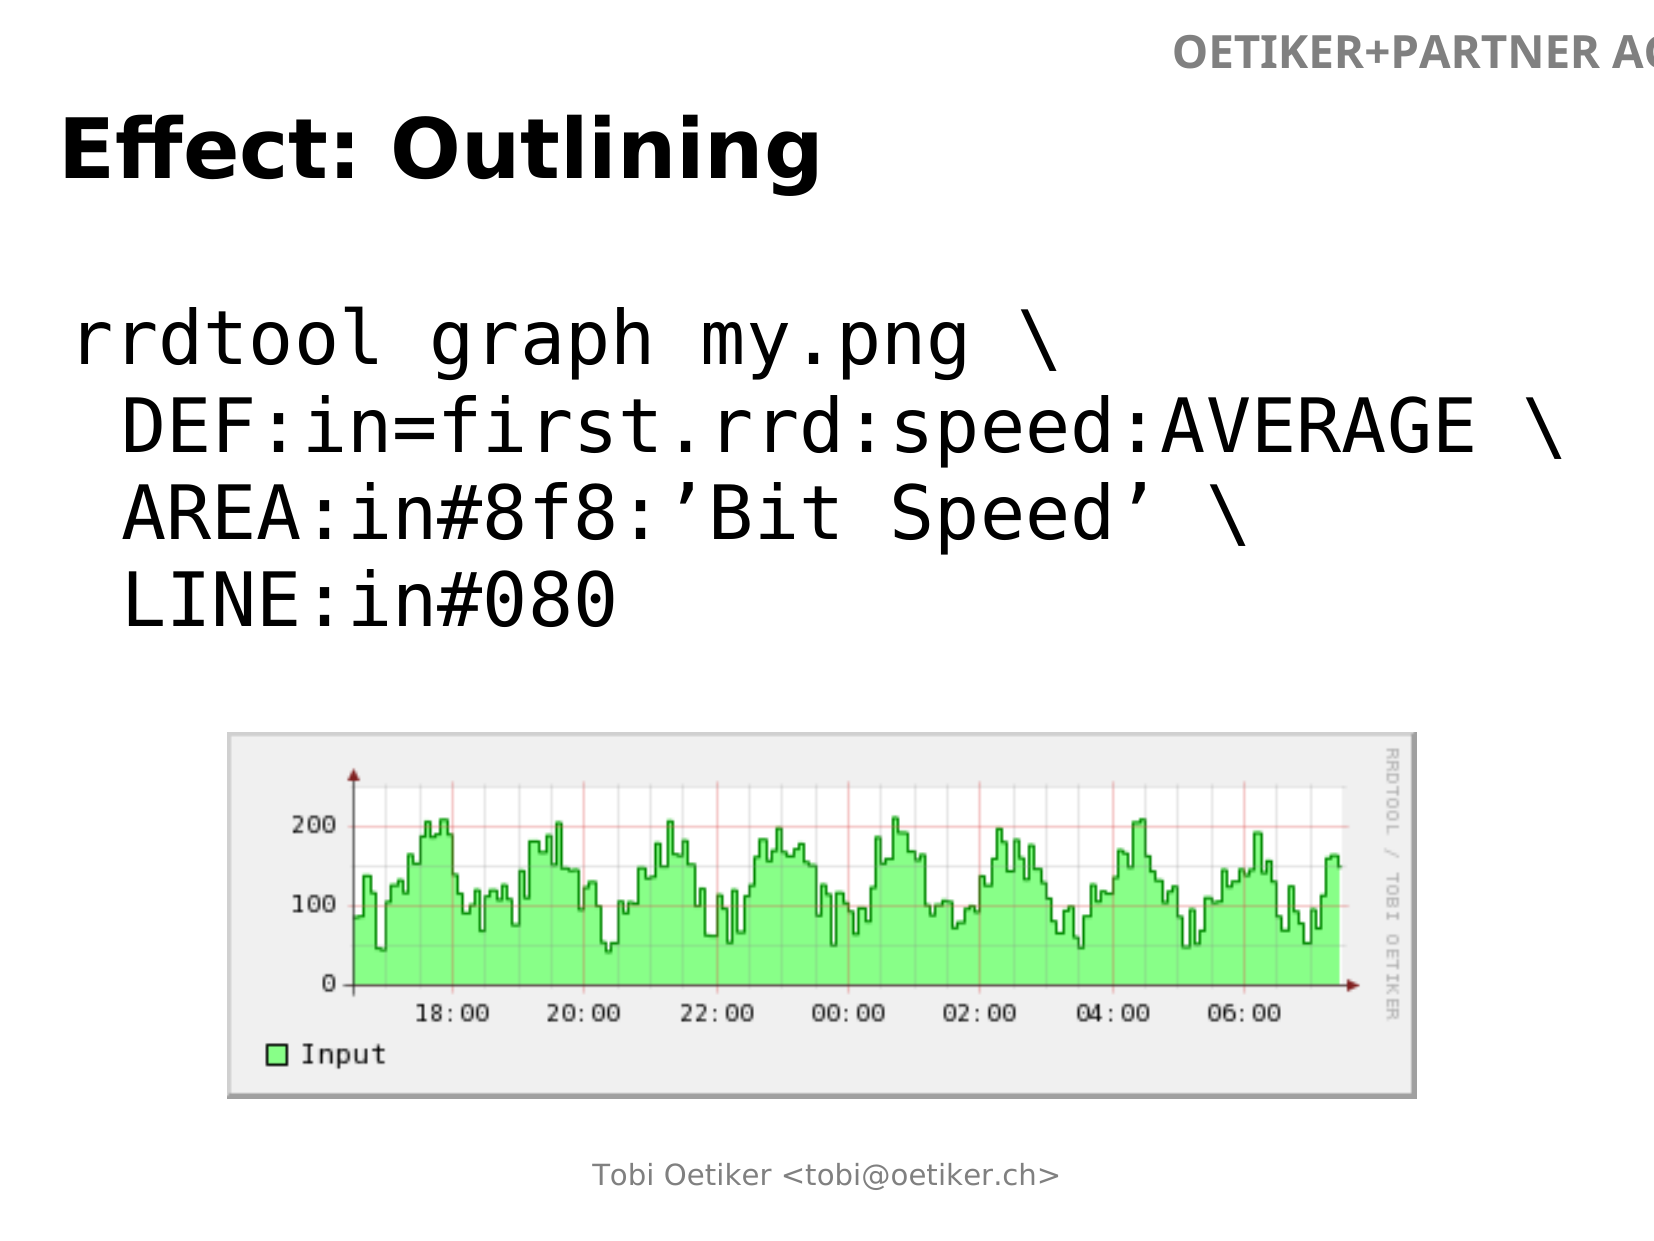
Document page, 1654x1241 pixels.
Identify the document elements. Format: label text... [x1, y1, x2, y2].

list rrdtool graph my.png \ DEF:in=first.rrd:speed:AVERAGE \ AREA:in#8f8:’Bit Speed’ \ LINE:in#080 [50, 295, 1571, 1099]
picture [227, 732, 1417, 1099]
title Effect: Outlining [59, 75, 1607, 225]
